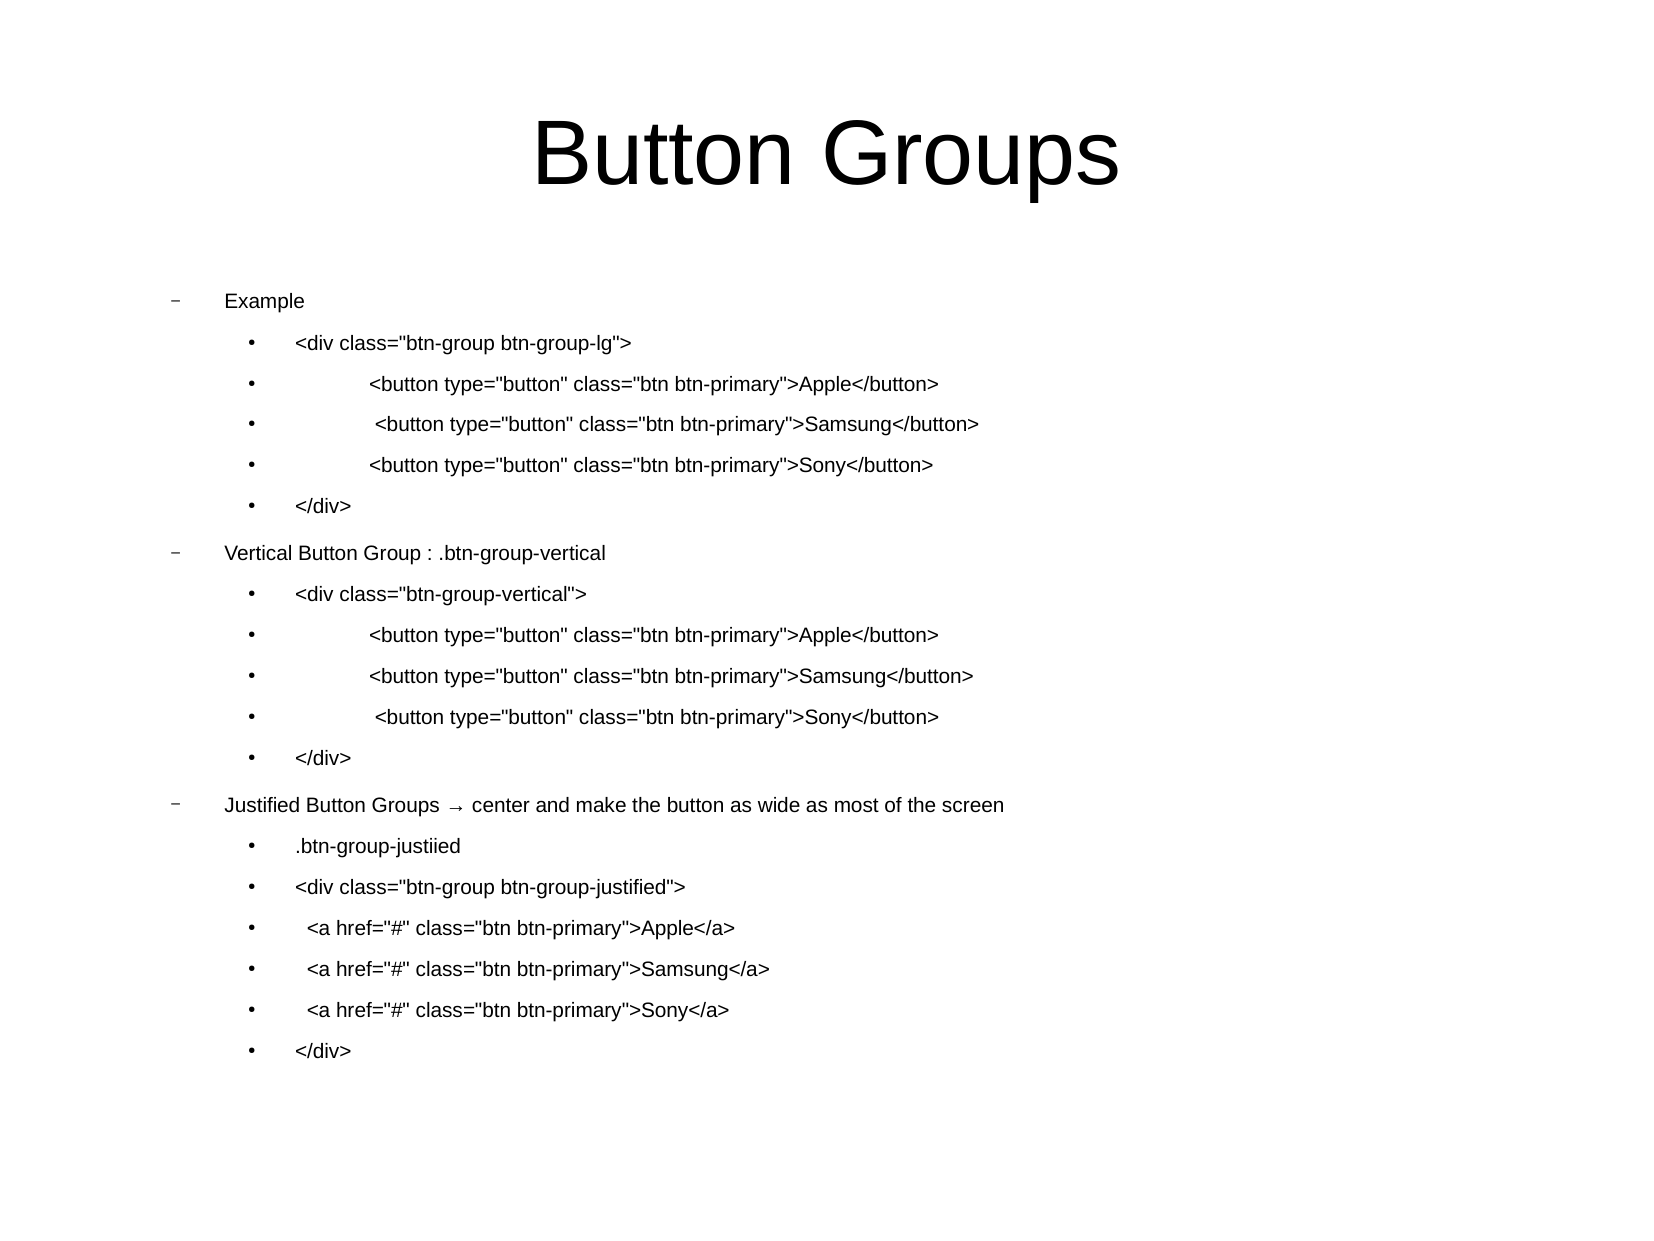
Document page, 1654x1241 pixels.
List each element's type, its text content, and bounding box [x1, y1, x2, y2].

title Button Groups [82, 49, 1571, 257]
list Example <div class="btn-group btn-group-lg"> <button type="button" class="btn btn-primary">Apple</button> <button type="button" class="btn btn-primary">Samsung</button> <button type="button" class="btn btn-primary">Sony</button> </div> Vertical Button Group : .btn-group-vertical <div class="btn-group-vertical"> <button type="button" class="btn btn-primary">Apple</button> <button type="button" class="btn btn-primary">Samsung</button> <button type="button" class="btn btn-primary">Sony</button> </div> Justified Button Groups → center and make the button as wide as most of the screen .btn-group-justiied <div class="btn-group btn-group-justified"> <a href="#" class="btn btn-primary">Apple</a> <a href="#" class="btn btn-primary">Samsung</a> <a href="#" class="btn btn-primary">Sony</a> </div> [82, 290, 1571, 1241]
